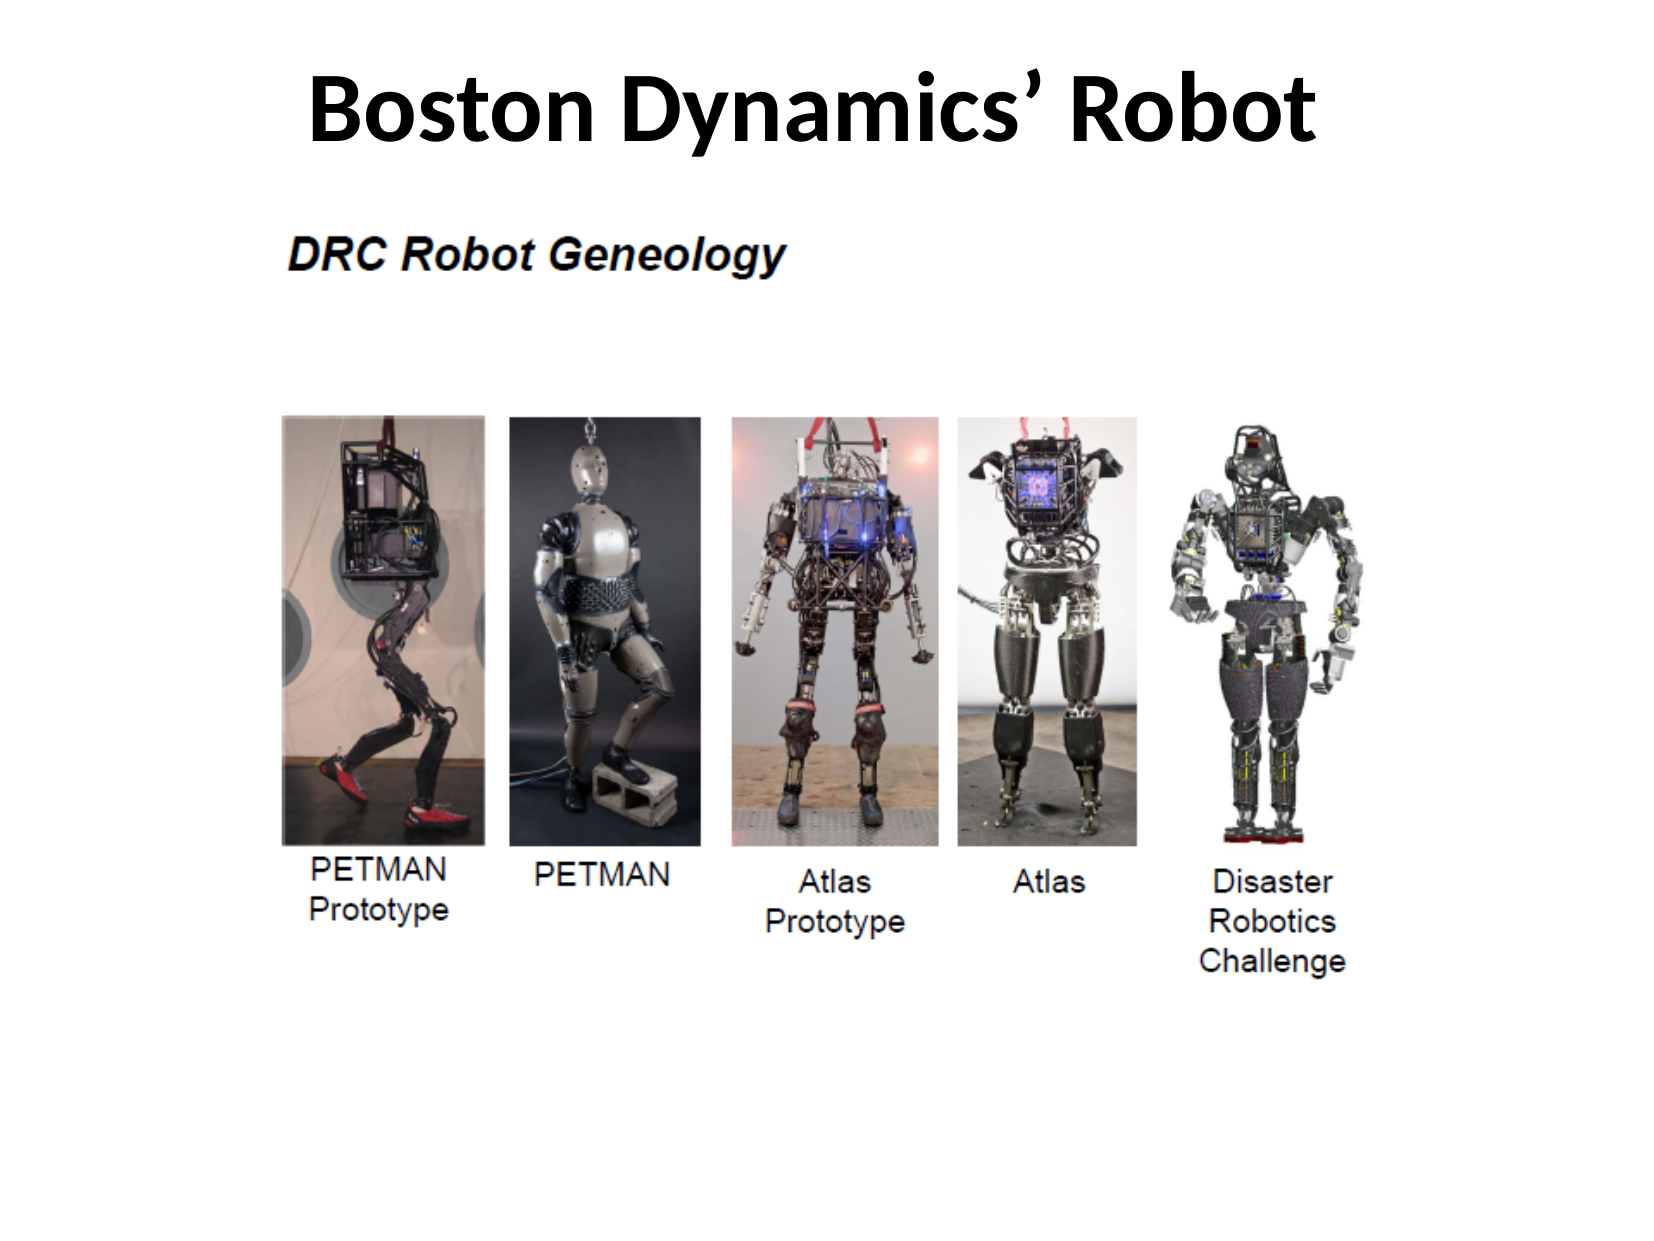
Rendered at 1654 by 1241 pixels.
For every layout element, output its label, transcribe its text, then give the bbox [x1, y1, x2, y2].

picture [246, 209, 1408, 1031]
text_box Boston Dynamics’ Robot [188, 34, 1439, 169]
